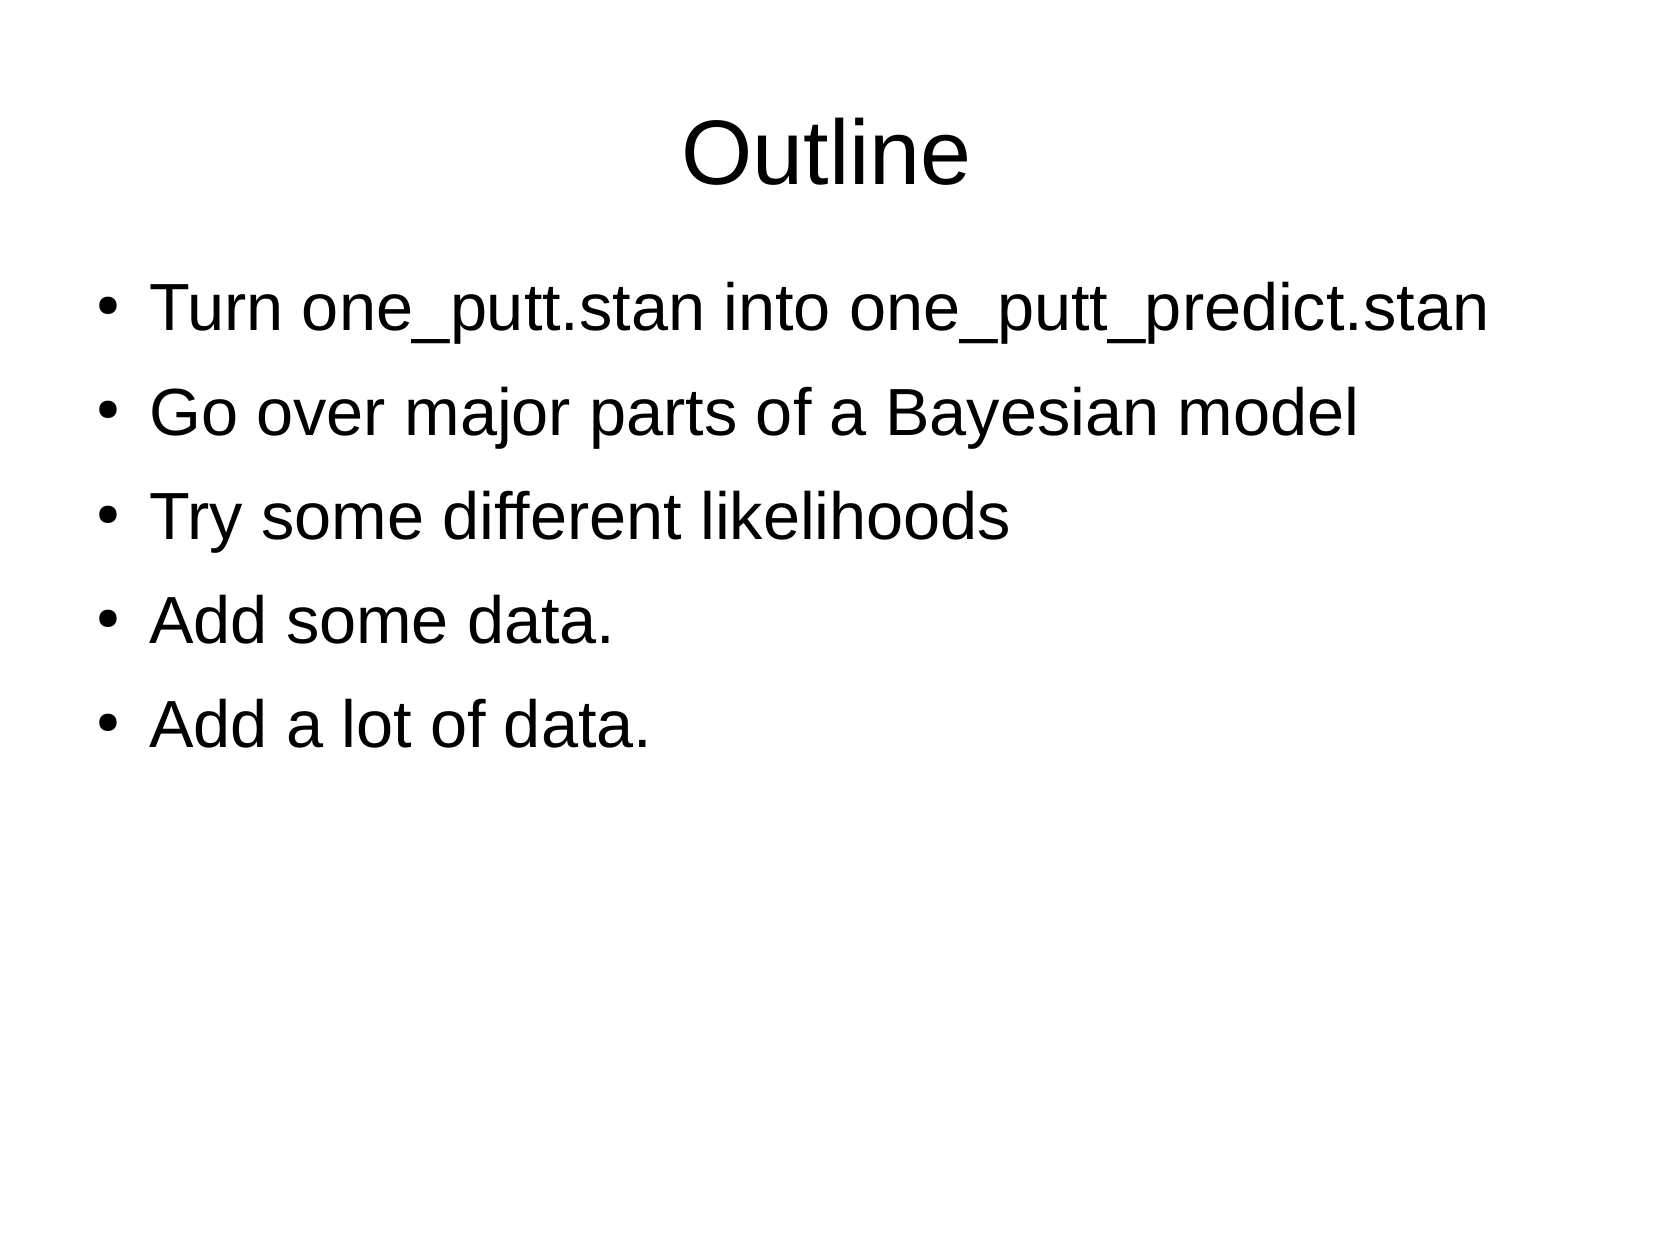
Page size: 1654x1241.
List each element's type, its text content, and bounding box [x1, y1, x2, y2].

list Turn one_putt.stan into one_putt_predict.stan Go over major parts of a Bayesian model Try some different likelihoods Add some data. Add a lot of data. [78, 270, 1567, 1089]
title Outline [82, 49, 1571, 257]
